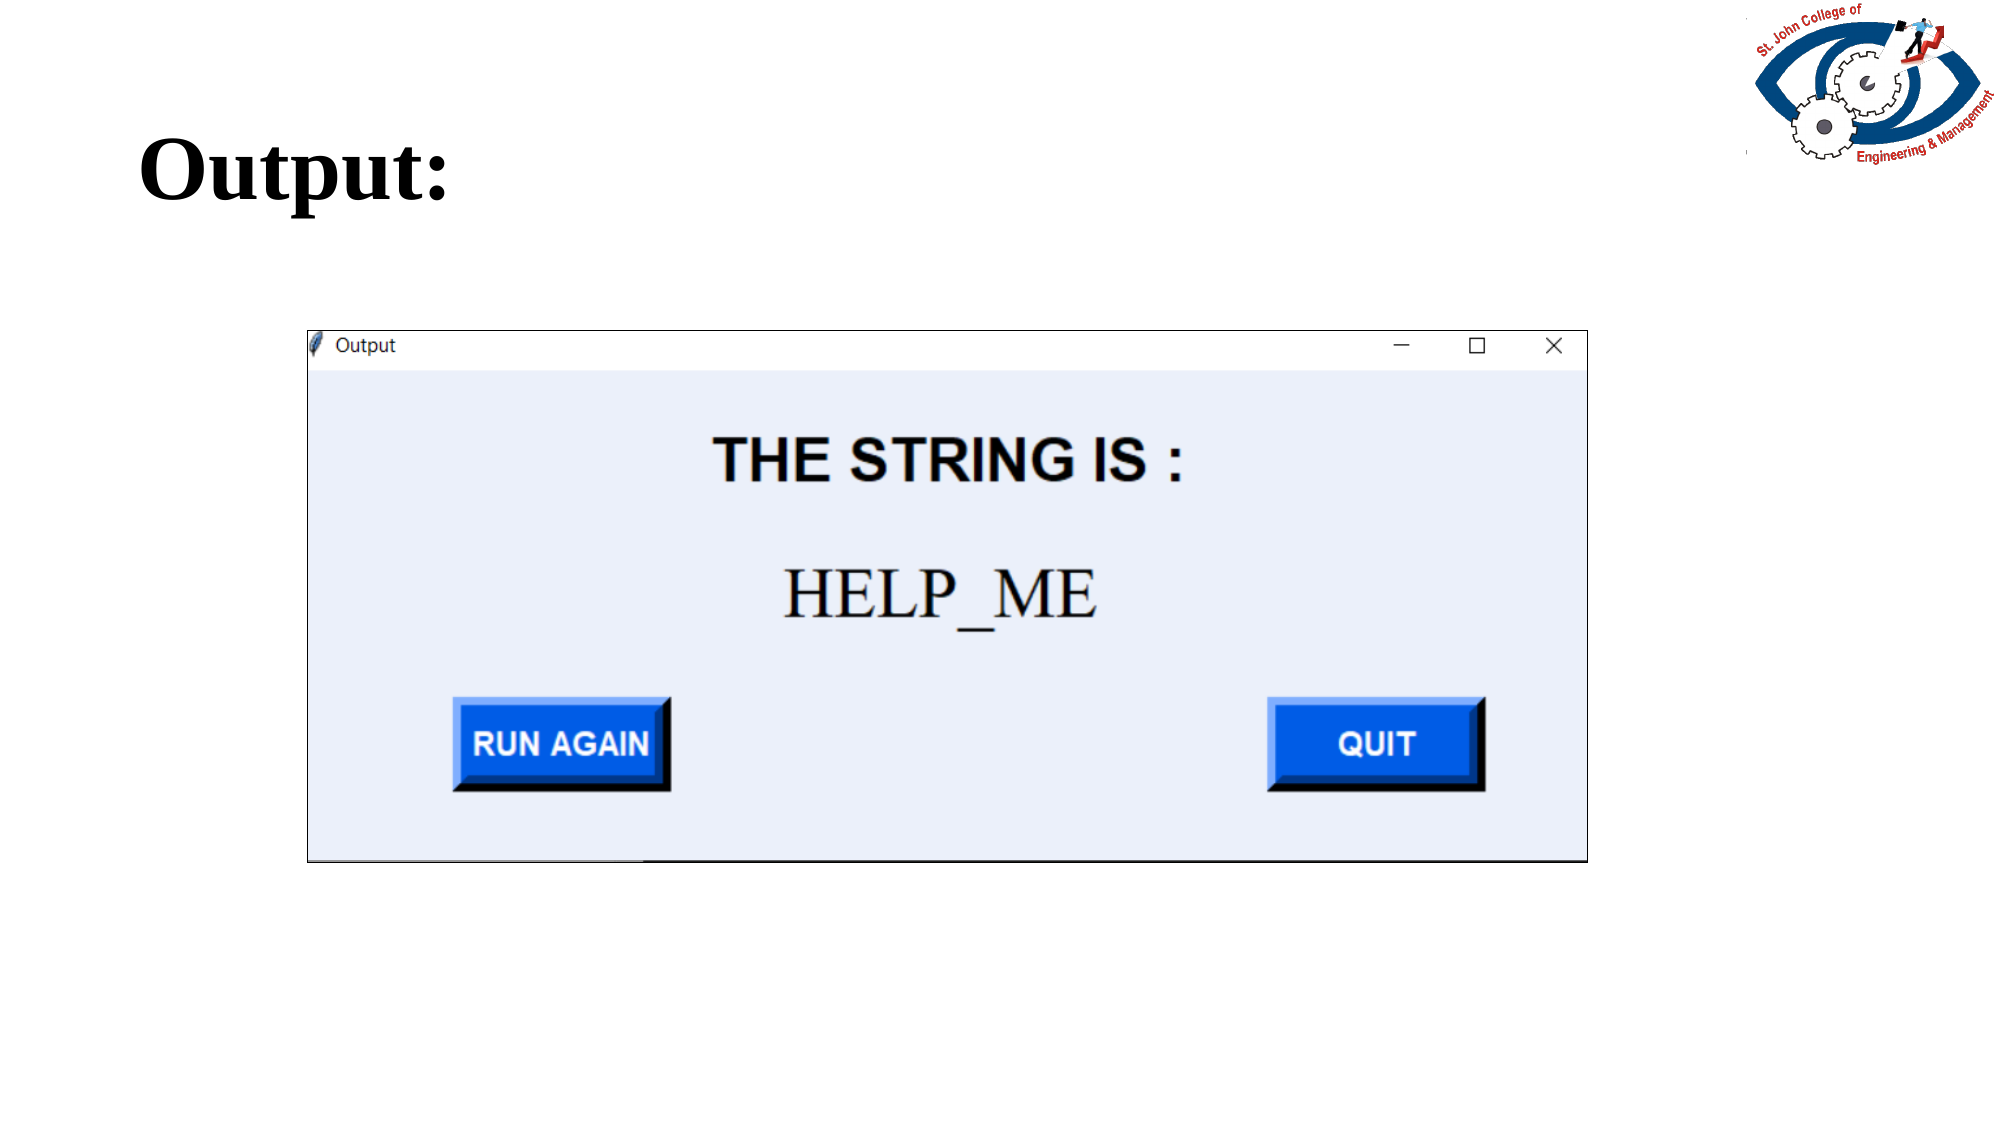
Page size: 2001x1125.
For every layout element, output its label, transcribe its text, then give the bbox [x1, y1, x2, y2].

title Output: [137, 60, 1863, 278]
picture [1746, 0, 2000, 168]
picture [307, 330, 1588, 863]
